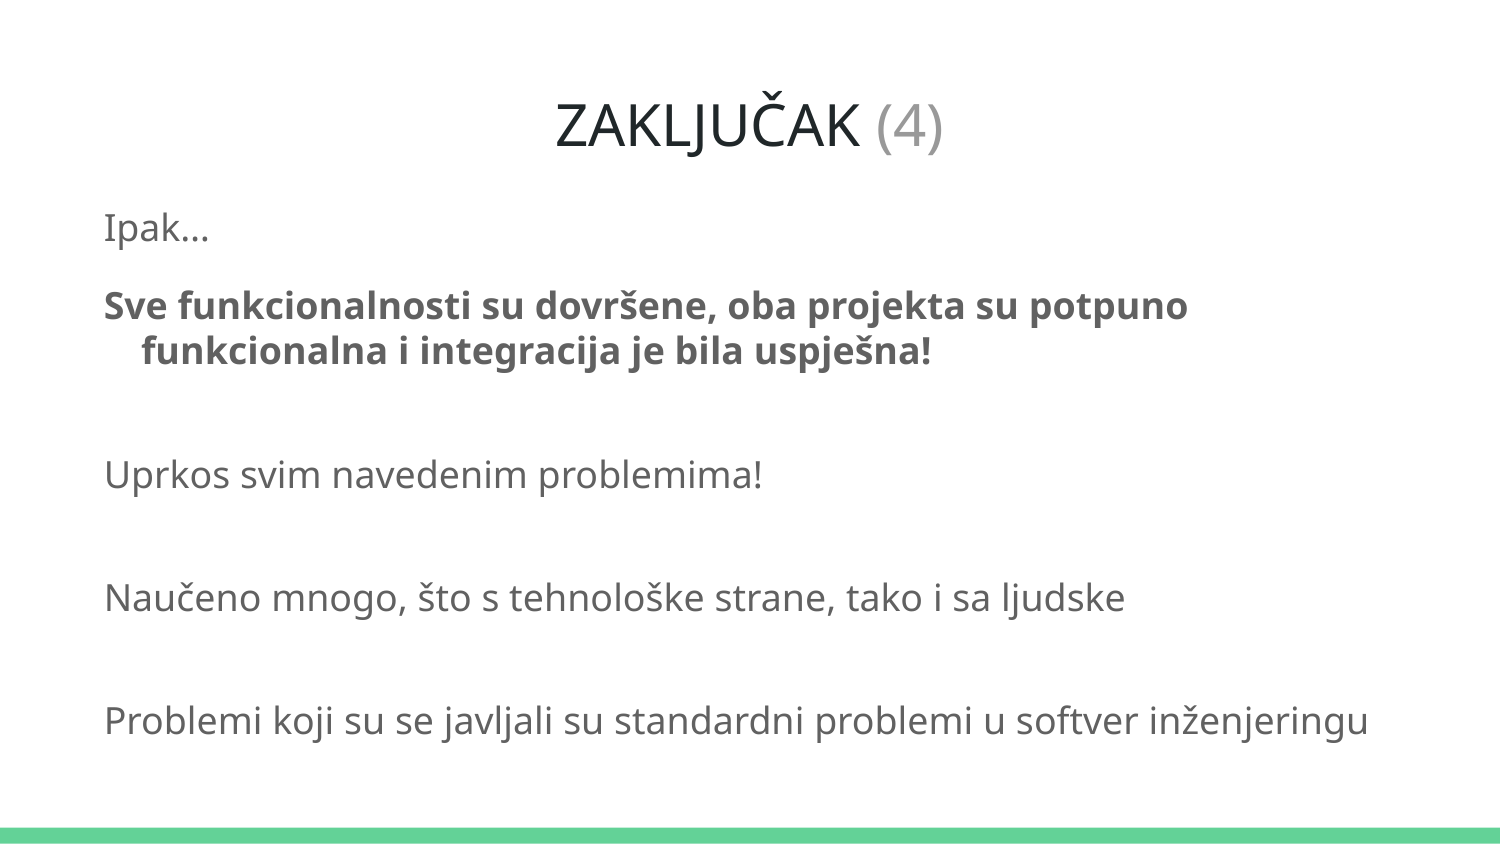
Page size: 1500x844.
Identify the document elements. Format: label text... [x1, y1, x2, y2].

list Ipak… Sve funkcionalnosti su dovršene, oba projekta su potpuno funkcionalna i integracija je bila uspješna! Uprkos svim navedenim problemima! Naučeno mnogo, što s tehnološke strane, tako i sa ljudske Problemi koji su se javljali su standardni problemi u softver inženjeringu [51, 189, 1449, 750]
title ZAKLJUČAK (4) [51, 72, 1449, 167]
